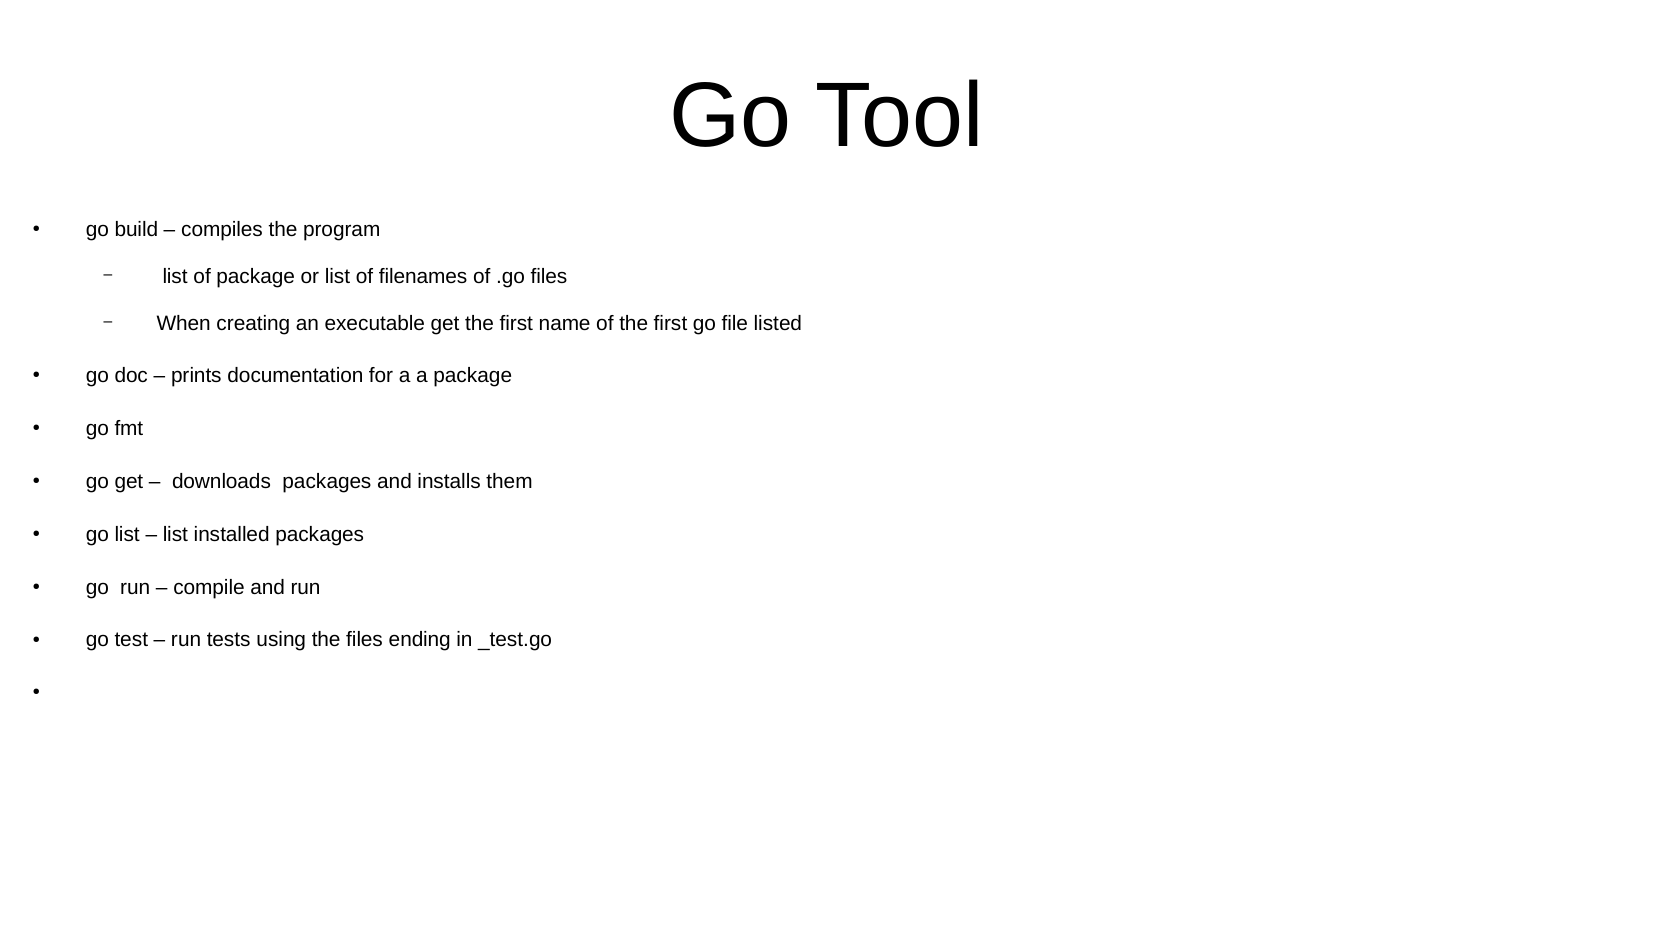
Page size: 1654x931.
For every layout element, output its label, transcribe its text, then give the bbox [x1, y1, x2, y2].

title Go Tool [82, 37, 1571, 193]
list go build – compiles the program list of package or list of filenames of .go files When creating an executable get the first name of the first go file listed go doc – prints documentation for a a package go fmt go get – downloads packages and installs them go list – list installed packages go run – compile and run go test – run tests using the files ending in _test.go [15, 217, 1571, 916]
